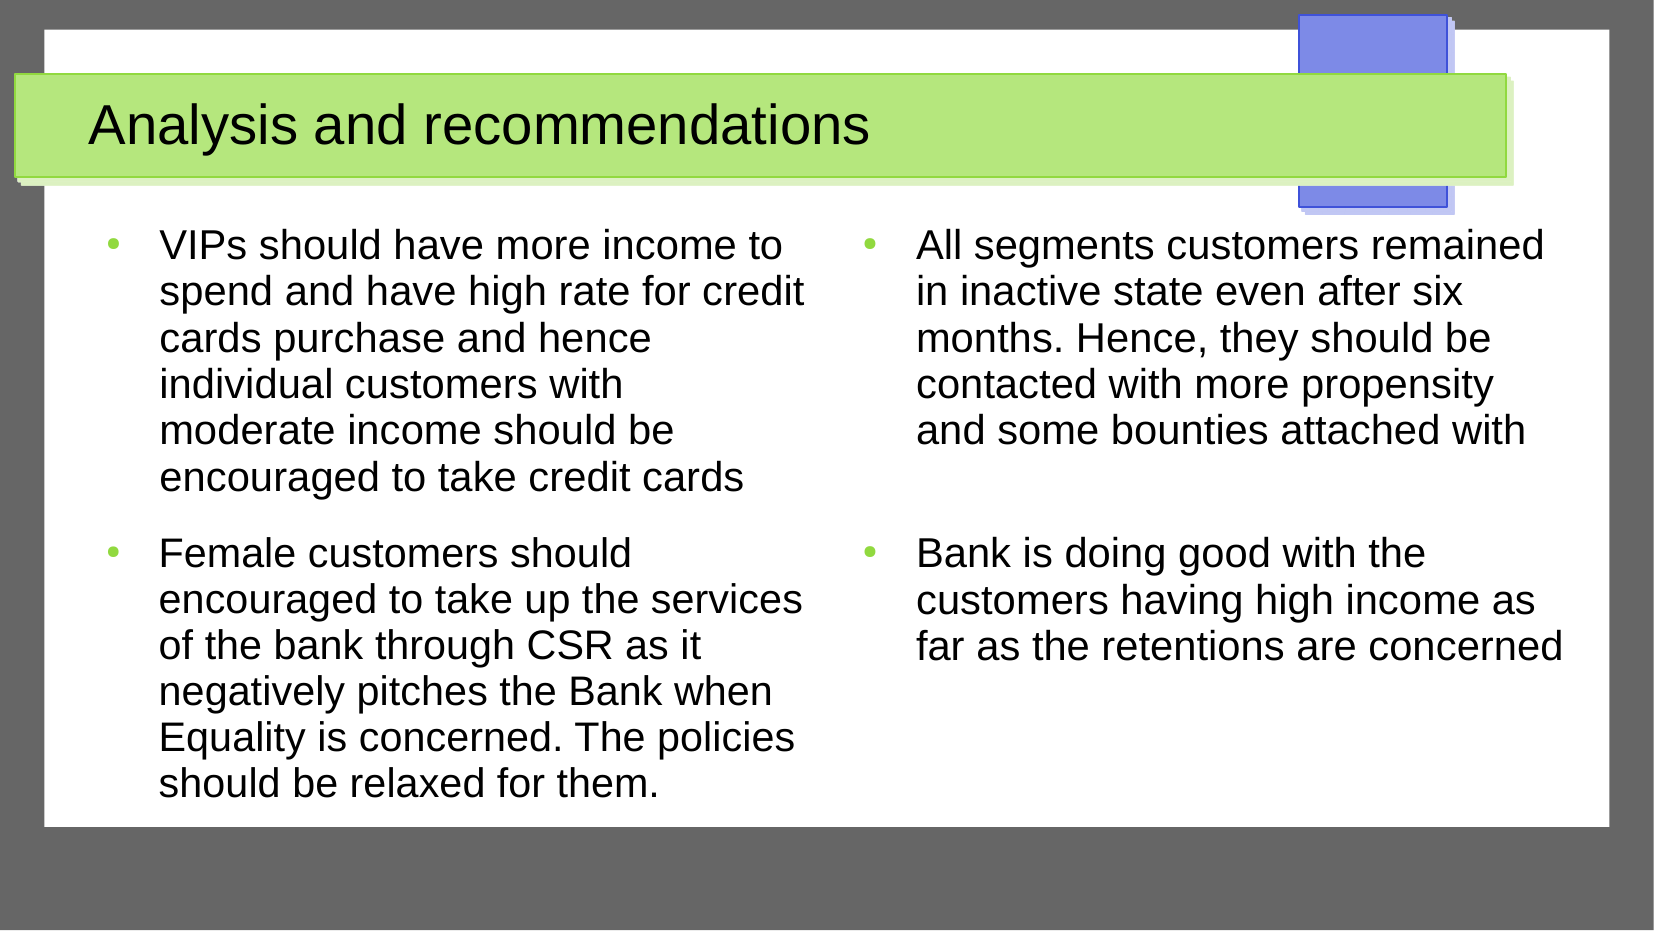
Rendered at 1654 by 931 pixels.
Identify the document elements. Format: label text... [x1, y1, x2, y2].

list Bank is doing good with the customers having high income as far as the retentions are concerned [845, 529, 1566, 812]
list Female customers should encouraged to take up the services of the bank through CSR as it negatively pitches the Bank when Equality is concerned. The policies should be relaxed for them. [88, 529, 809, 812]
list VIPs should have more income to spend and have high rate for credit cards purchase and hence individual customers with moderate income should be encouraged to take credit cards [88, 221, 809, 504]
list All segments customers remained in inactive state even after six months. Hence, they should be contacted with more propensity and some bounties attached with [845, 221, 1566, 504]
title Analysis and recommendations [88, 73, 1506, 178]
